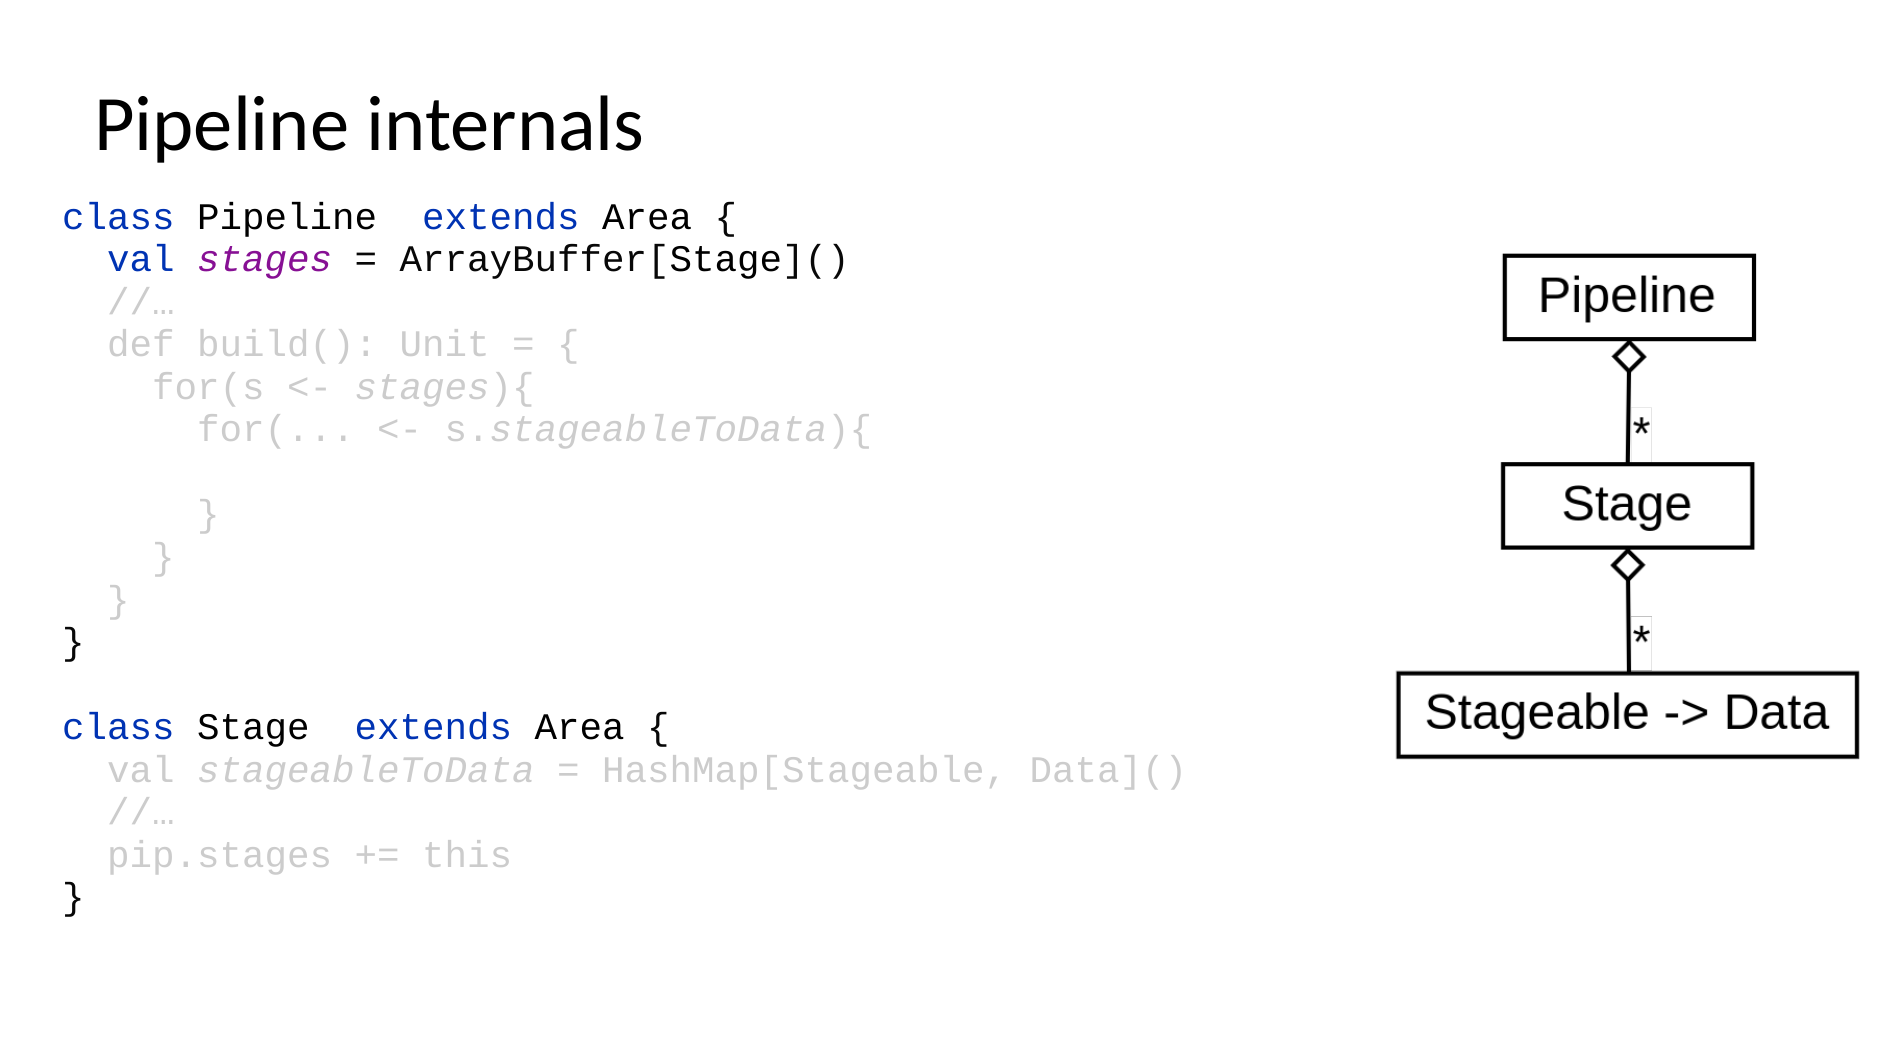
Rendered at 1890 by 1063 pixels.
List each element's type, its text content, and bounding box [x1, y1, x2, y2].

title Pipeline internals [94, 42, 1796, 220]
text_box class Pipeline extends Area { val stages = ArrayBuffer[Stage]() //… def build(): Unit = { for(s <- stages){ for(... <- s.stageableToData){ } } } } class Stage extends Area { val stageableToData = HashMap[Stageable, Data]() //… pip.stages += this } [47, 190, 1571, 929]
picture [1356, 212, 1890, 804]
